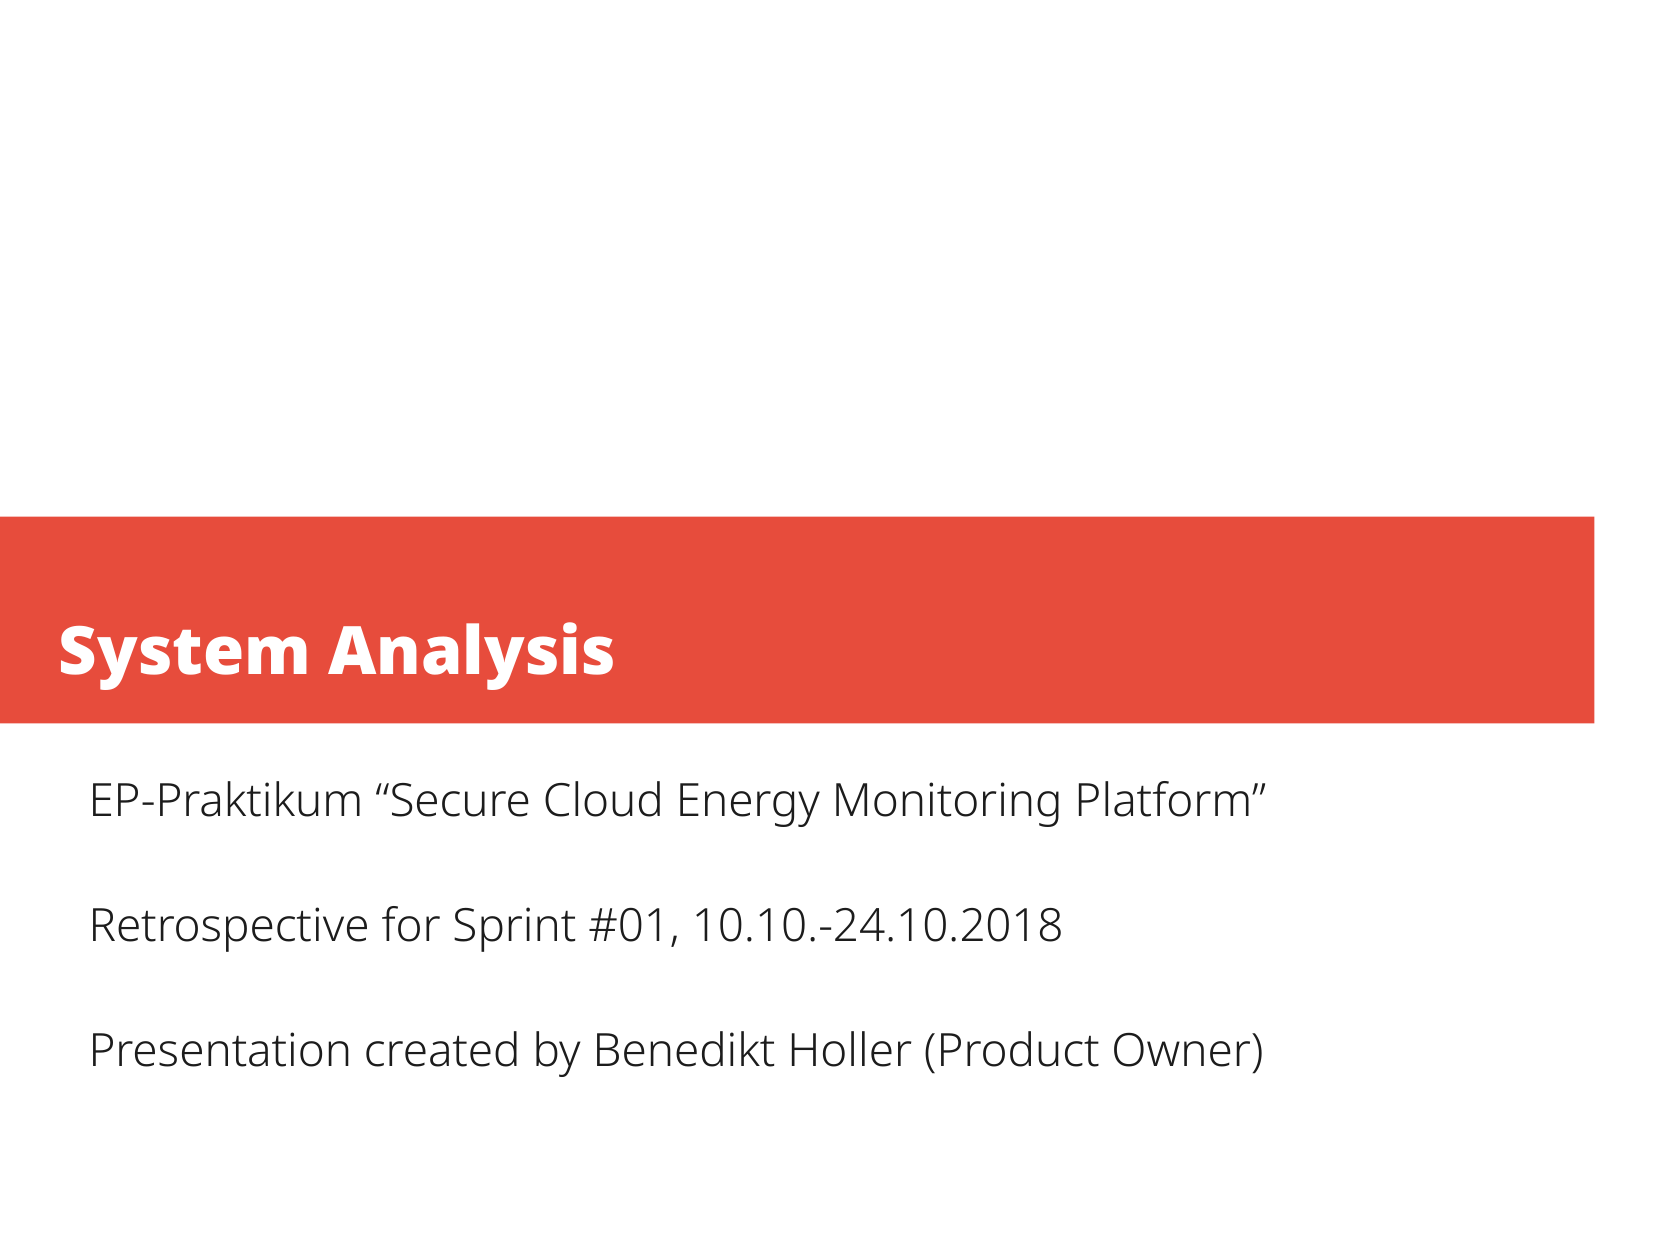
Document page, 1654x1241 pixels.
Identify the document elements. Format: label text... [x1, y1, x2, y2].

title System Analysis [59, 546, 1595, 694]
subtitle EP-Praktikum “Secure Cloud Energy Monitoring Platform” Retrospective for Sprint #01, 10.10.-24.10.2018 Presentation created by Benedikt Holler (Product Owner) [88, 767, 1595, 1182]
